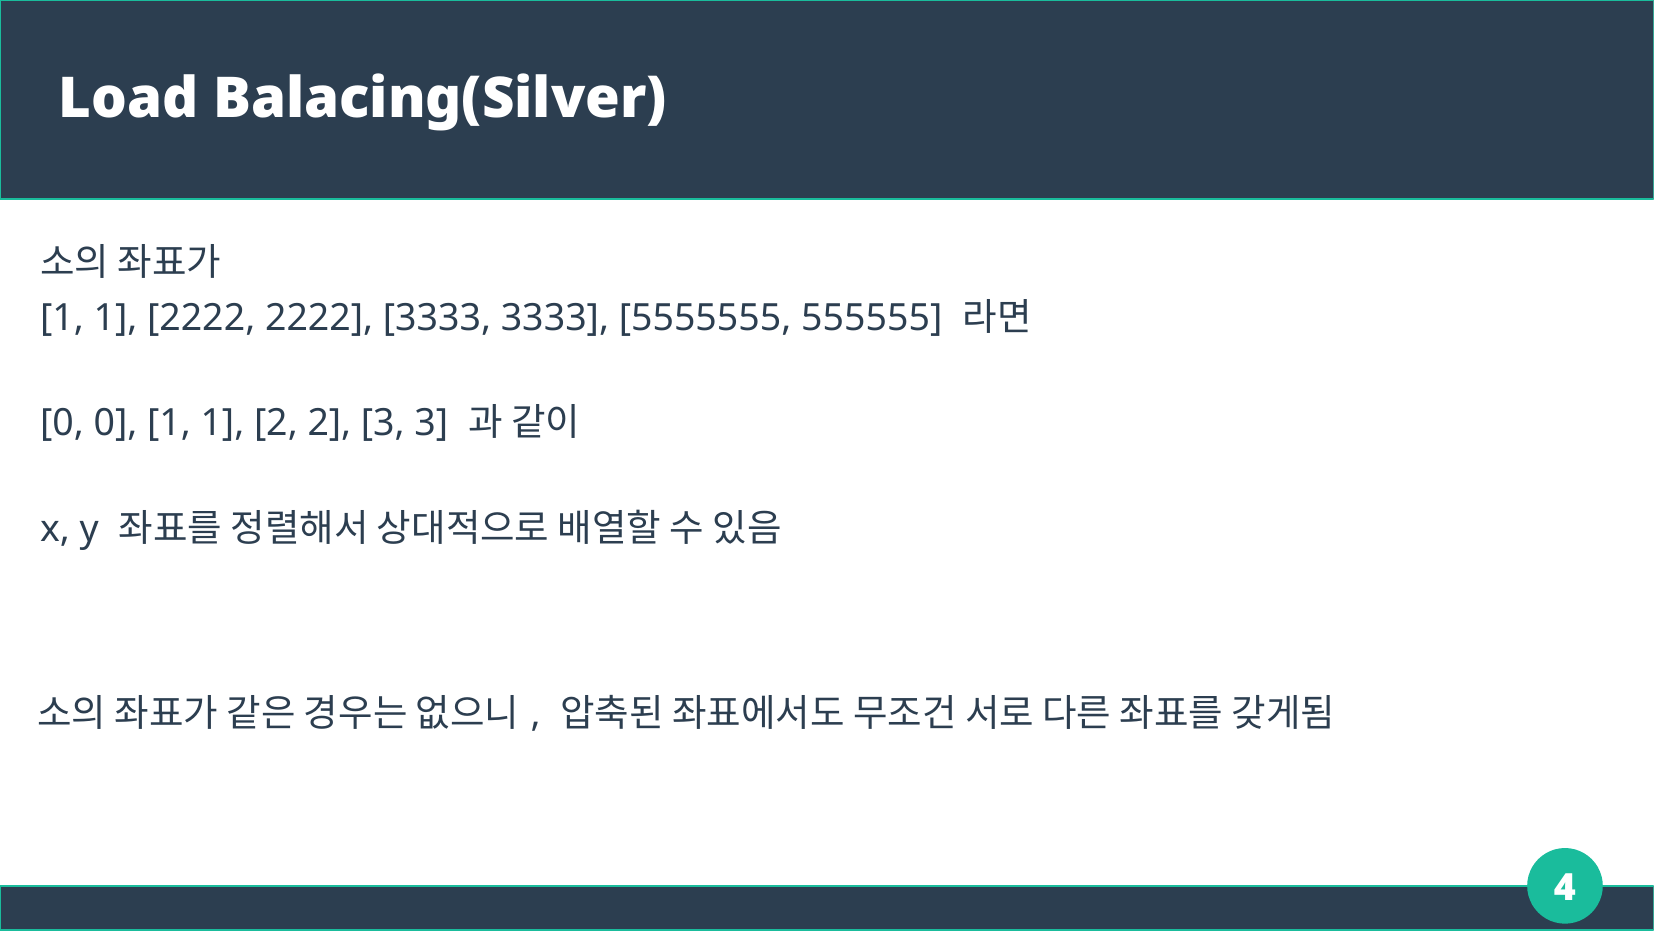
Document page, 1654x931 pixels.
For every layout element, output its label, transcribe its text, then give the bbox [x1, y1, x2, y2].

text_box 소의 좌표가 같은 경우는 없으니, 압축된 좌표에서도 무조건 서로 다른 좌표를 갖게됨 [22, 675, 1351, 745]
title Load Balacing(Silver) [59, 37, 1595, 156]
text_box 소의 좌표가 [1, 1], [2222, 2222], [3333, 3333], [5555555, 555555] 라면 [0, 0], [1, 1], [2, 2], [3, 3] 과 같이 x, y 좌표를 정렬해서 상대적으로 배열할 수 있음 [25, 225, 1163, 611]
